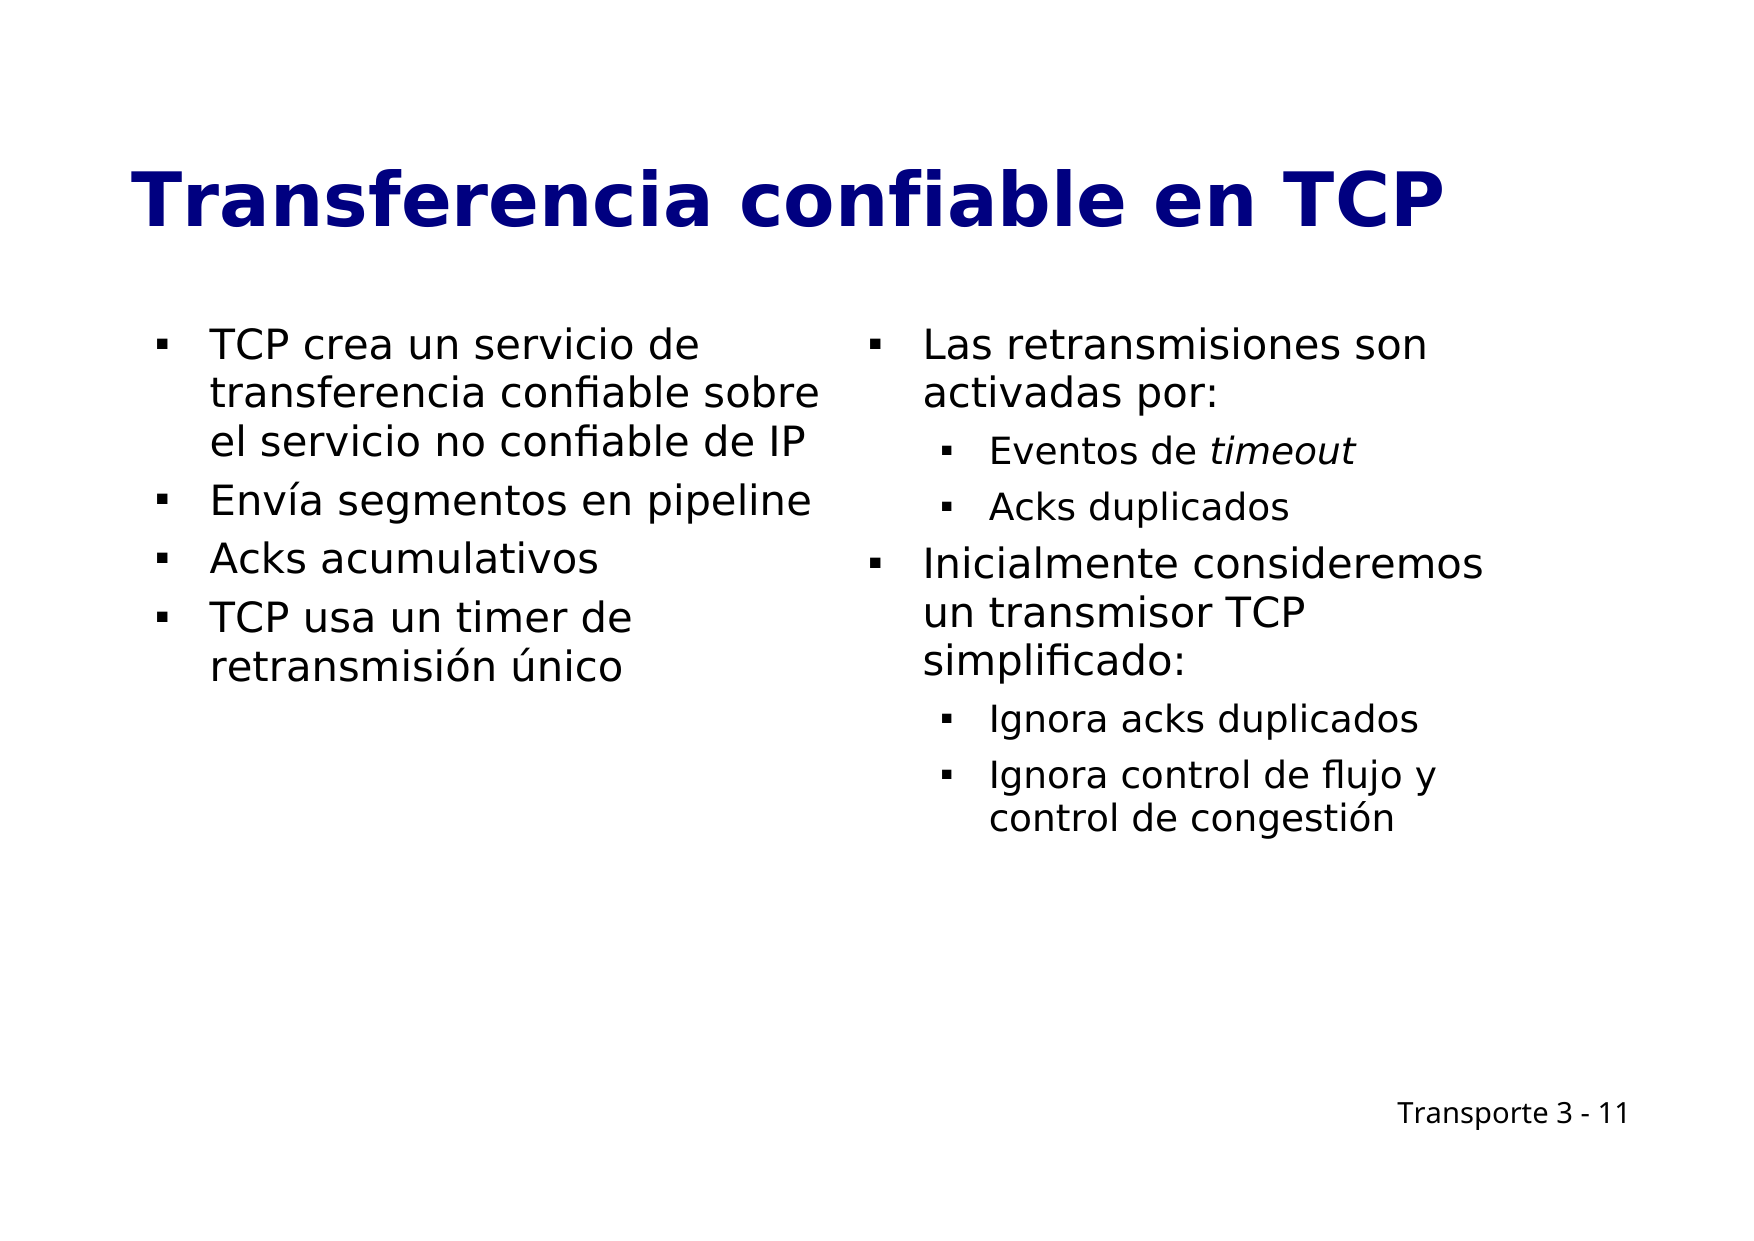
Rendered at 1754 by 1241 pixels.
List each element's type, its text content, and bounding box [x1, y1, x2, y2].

title Transferencia confiable en TCP [88, 95, 1654, 298]
list Las retransmisiones son activadas por: Eventos de timeout Acks duplicados Inicialmente consideremos un transmisor TCP simplificado: Ignora acks duplicados Ignora control de flujo y control de congestión [866, 320, 1546, 1082]
list TCP crea un servicio de transferencia confiable sobre el servicio no confiable de IP Envía segmentos en pipeline Acks acumulativos TCP usa un timer de retransmisión único [154, 320, 833, 1082]
